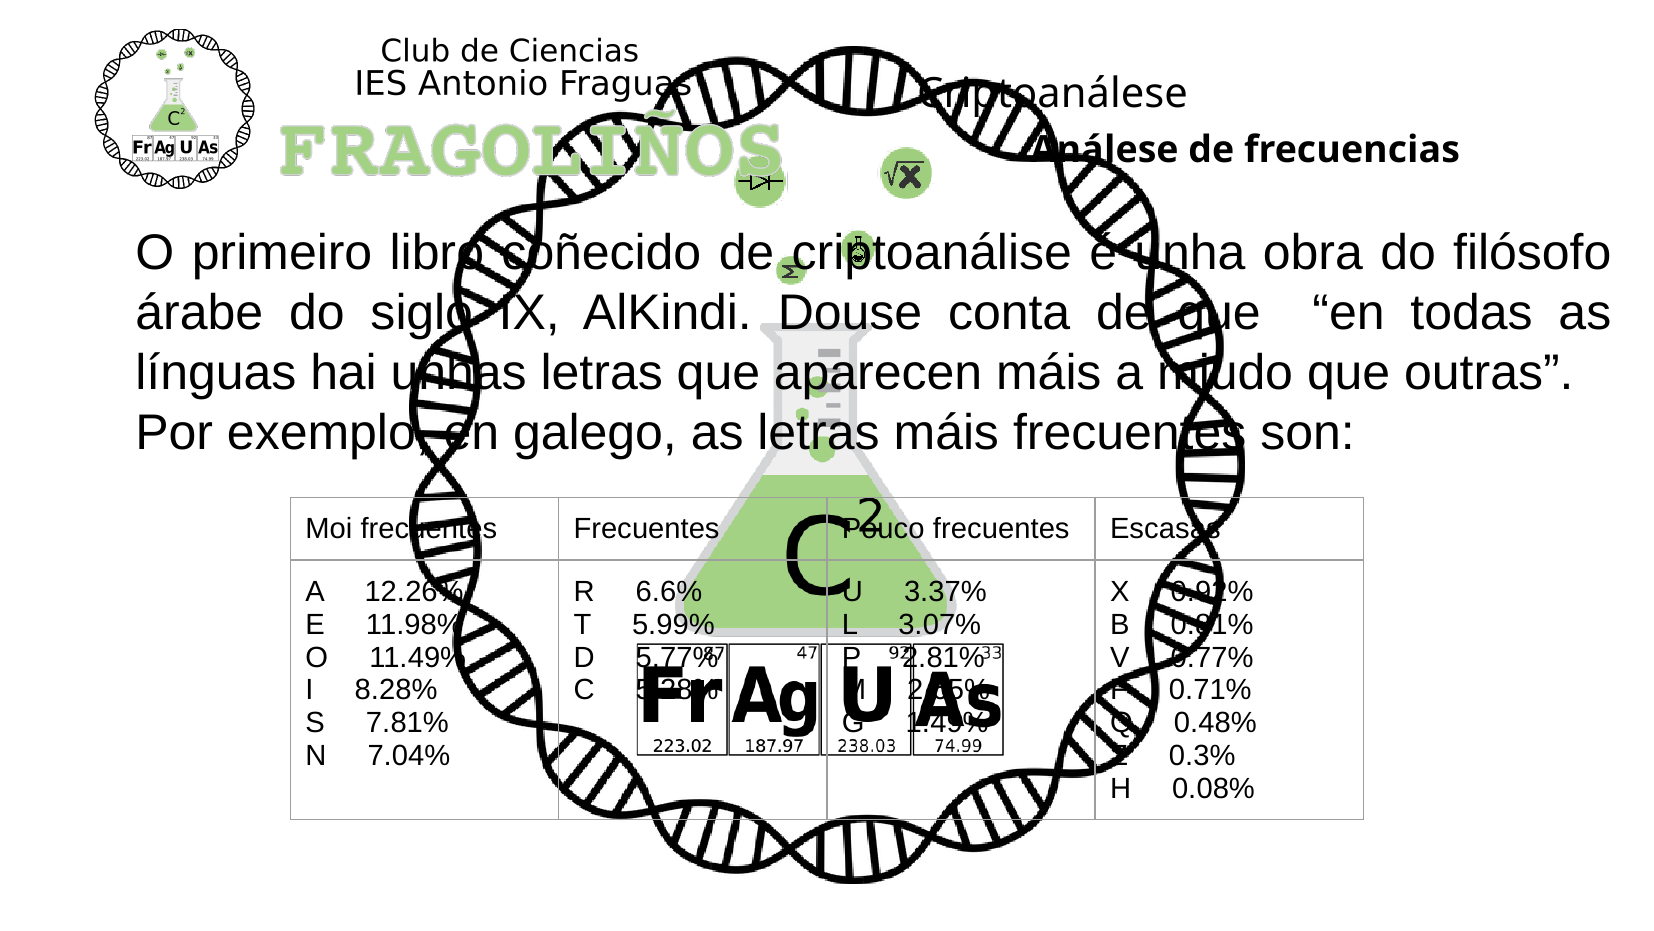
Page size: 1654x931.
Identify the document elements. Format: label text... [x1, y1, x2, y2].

text_box O primeiro libro coñecido de criptoanálise é unha obra do filósofo árabe do siglo IX, AlKindi. Douse conta de que “en todas as línguas hai unhas letras que aparecen máis a miudo que outras”. Por exemplo, en galego, as letras máis frecuentes son: [120, 204, 1627, 470]
table_cell X 0.92% B 0.81% V 0.77% F 0.71% Q 0.48% Z 0.3% H 0.08% [1096, 561, 1363, 819]
picture [409, 470, 1245, 497]
text_box Análese de frecuencias [902, 118, 1589, 178]
text_box Criptoanálese [902, 58, 1589, 118]
table_header Pouco frecuentes [828, 498, 1094, 559]
table_cell A 12.26% E 11.98% O 11.49% I 8.28% S 7.81% N 7.04% [291, 561, 558, 819]
picture [409, 820, 1245, 884]
table_header Moi frecuentes [291, 498, 558, 559]
table_header Escasas [1096, 498, 1363, 559]
picture [82, 29, 1245, 204]
table_header Frecuentes [559, 498, 826, 559]
table_cell R 6.6% T 5.99% D 5.77% C 5.28% [559, 561, 826, 819]
table_cell U 3.37% L 3.07% P 2.81% M 2.65% G 1.49% [828, 561, 1094, 819]
